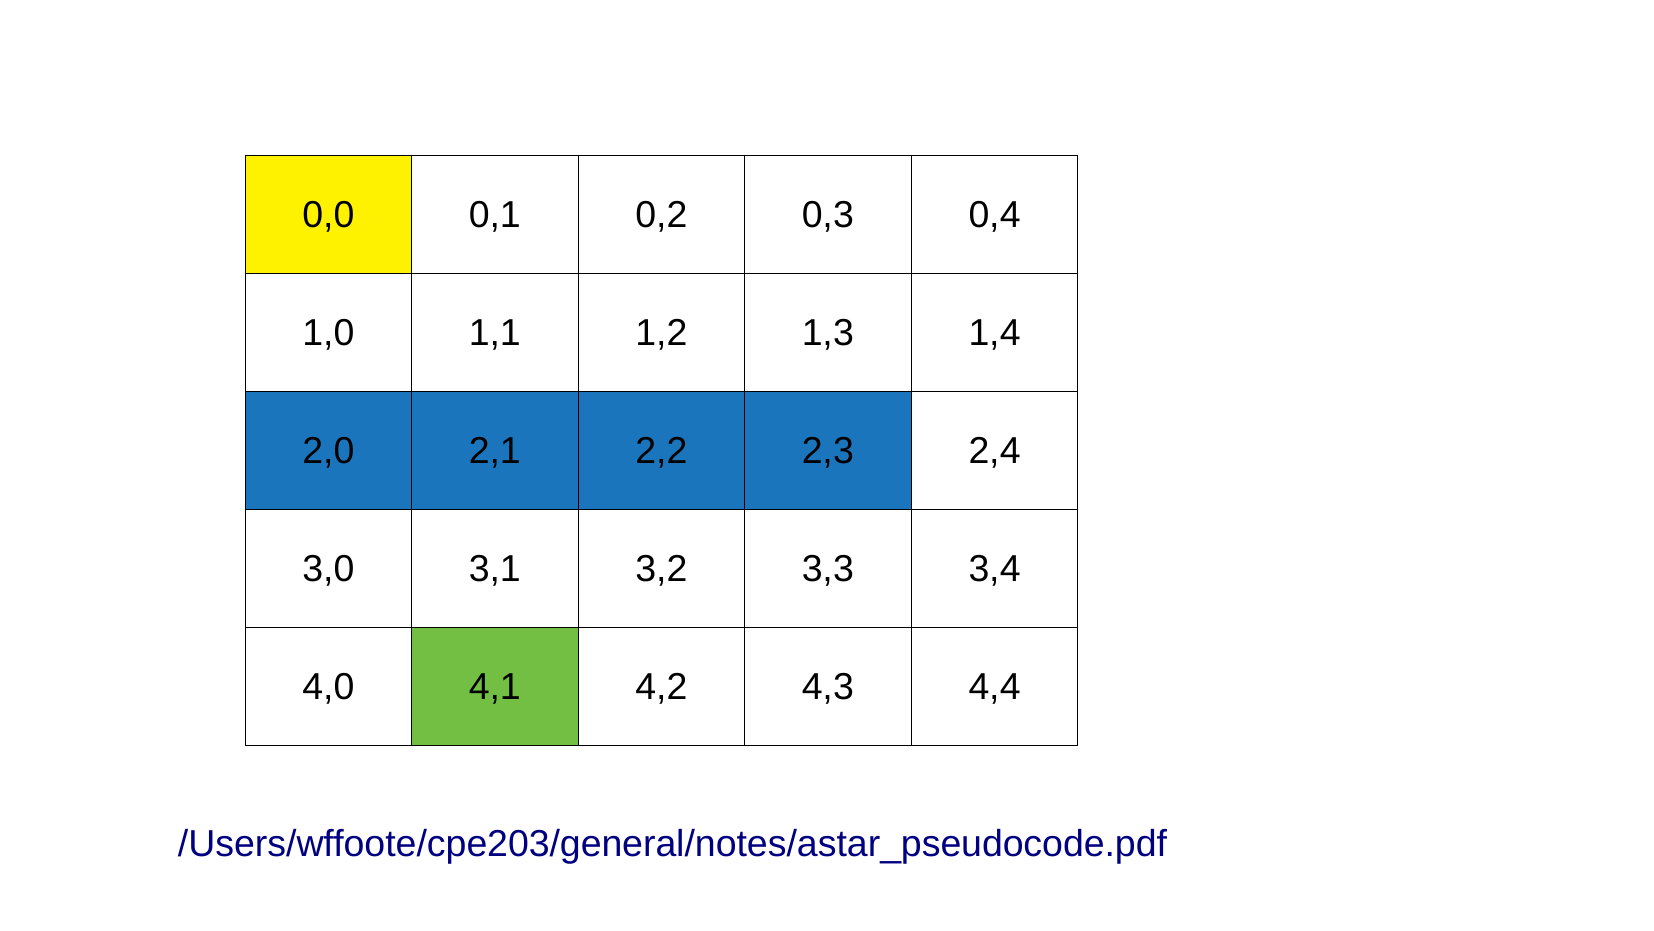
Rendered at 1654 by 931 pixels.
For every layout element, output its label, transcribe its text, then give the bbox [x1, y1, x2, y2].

table_cell 4,4 [912, 628, 1077, 745]
table_cell 1,2 [579, 274, 744, 391]
table_header 0,0 [246, 156, 411, 273]
table_cell 1,3 [745, 274, 911, 391]
table_cell 2,4 [912, 392, 1077, 509]
table_cell 3,1 [412, 510, 578, 627]
table_cell 4,1 [412, 628, 578, 745]
table_cell 4,2 [579, 628, 744, 745]
table_cell 2,2 [579, 392, 744, 509]
table_cell 3,2 [579, 510, 744, 627]
table_cell 3,4 [912, 510, 1077, 627]
table_header 0,1 [412, 156, 578, 273]
table_cell 2,0 [246, 392, 411, 509]
table_cell 1,4 [912, 274, 1077, 391]
table_cell 4,3 [745, 628, 911, 745]
table_header 0,2 [579, 156, 744, 273]
table_header 0,3 [745, 156, 911, 273]
table_cell 4,0 [246, 628, 411, 745]
table_cell 1,1 [412, 274, 578, 391]
text_box /Users/wffoote/cpe203/general/notes/astar_pseudocode.pdf [163, 815, 1351, 886]
table_cell 3,3 [745, 510, 911, 627]
table_cell 2,3 [745, 392, 911, 509]
table_header 0,4 [912, 156, 1077, 273]
table_cell 3,0 [246, 510, 411, 627]
table_cell 2,1 [412, 392, 578, 509]
table_cell 1,0 [246, 274, 411, 391]
